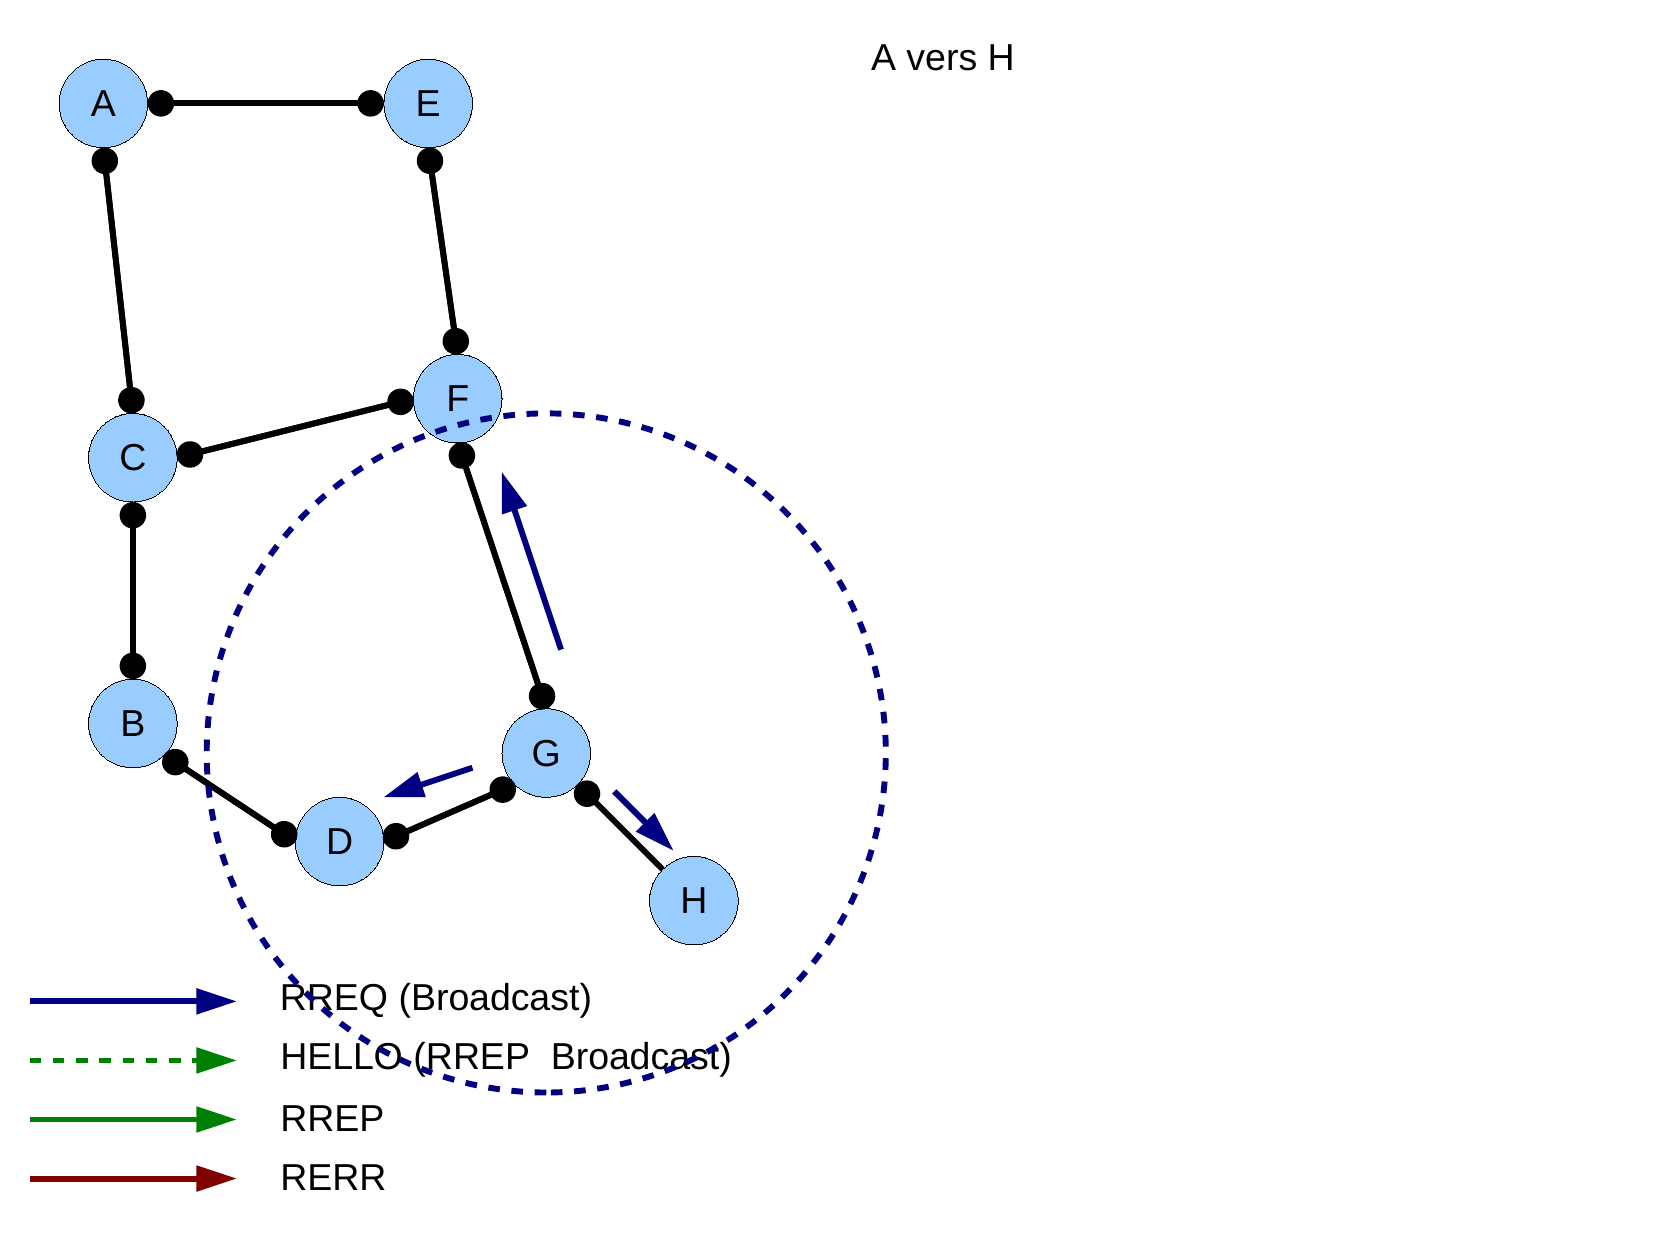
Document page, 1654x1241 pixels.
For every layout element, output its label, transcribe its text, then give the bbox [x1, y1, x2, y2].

text_box F [413, 354, 503, 443]
text_box E [384, 59, 473, 148]
text_box HELLO (RREP Broadcast) [265, 1028, 666, 1090]
text_box C [88, 413, 178, 502]
text_box H [649, 856, 739, 945]
text_box G [501, 708, 591, 798]
text_box RREP [265, 1089, 381, 1149]
text_box RERR [265, 1149, 383, 1211]
text_box D [295, 797, 384, 886]
text_box A vers H [856, 29, 1004, 92]
text_box A [59, 59, 148, 148]
text_box B [88, 679, 178, 768]
text_box RREQ (Broadcast) [265, 969, 552, 1028]
